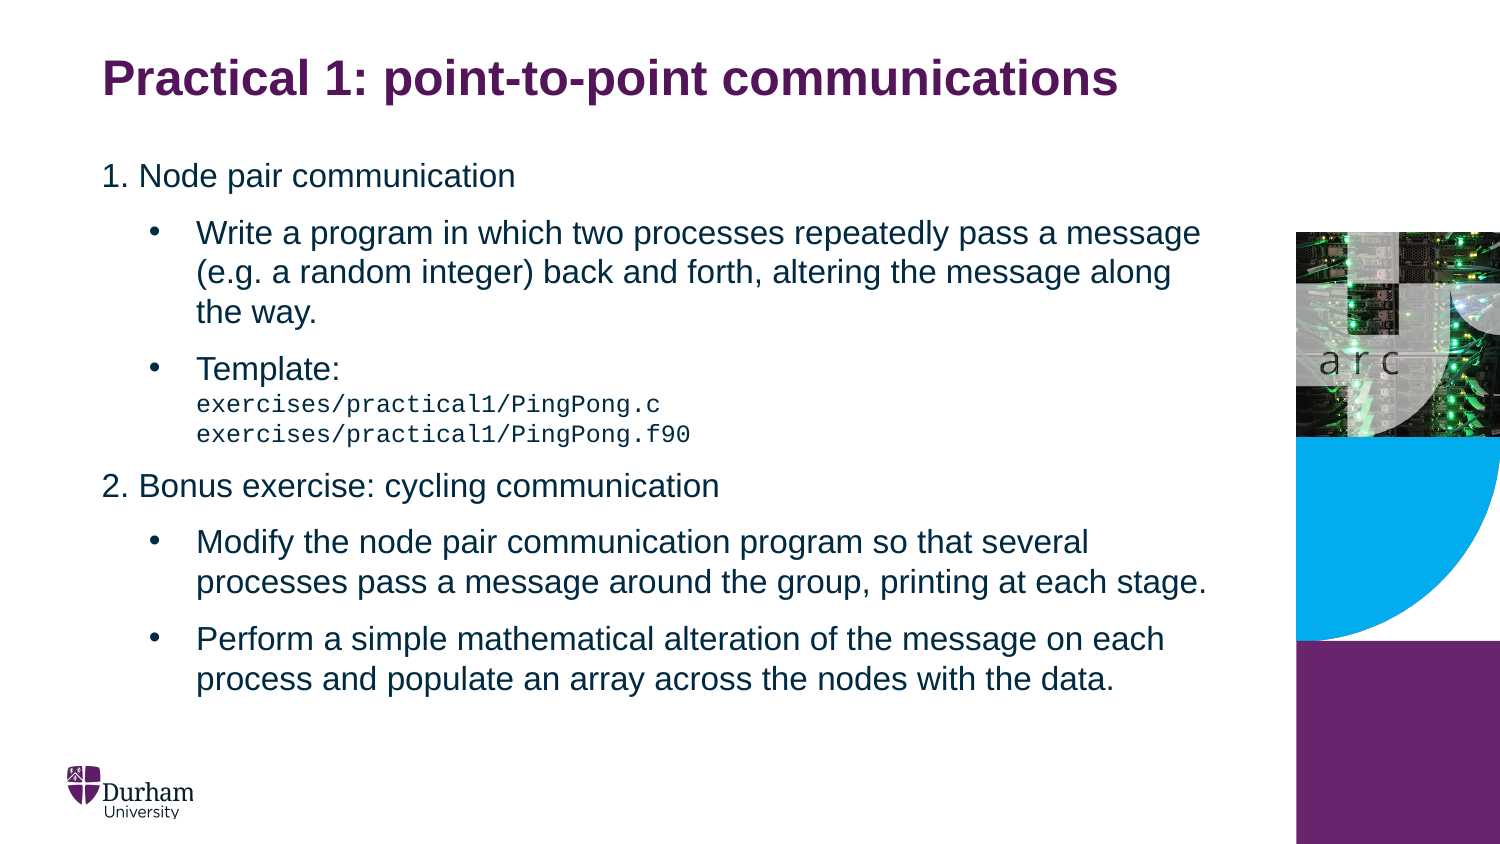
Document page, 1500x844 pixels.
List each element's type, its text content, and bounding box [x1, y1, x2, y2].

picture [1296, 232, 1500, 436]
picture [67, 766, 193, 819]
list 1. Node pair communication Write a program in which two processes repeatedly pass a message (e.g. a random integer) back and forth, altering the message along the way. Template: exercises/practical1/PingPong.c exercises/practical1/PingPong.f90 2. Bonus exercise: cycling communication Modify the node pair communication program so that several processes pass a message around the group, printing at each stage. Perform a simple mathematical alteration of the message on each process and populate an array across the nodes with the data. [101, 154, 1215, 740]
title Practical 1: point-to-point communications [101, 45, 1399, 187]
picture [1332, 467, 1500, 640]
text_box [1296, 640, 1500, 844]
